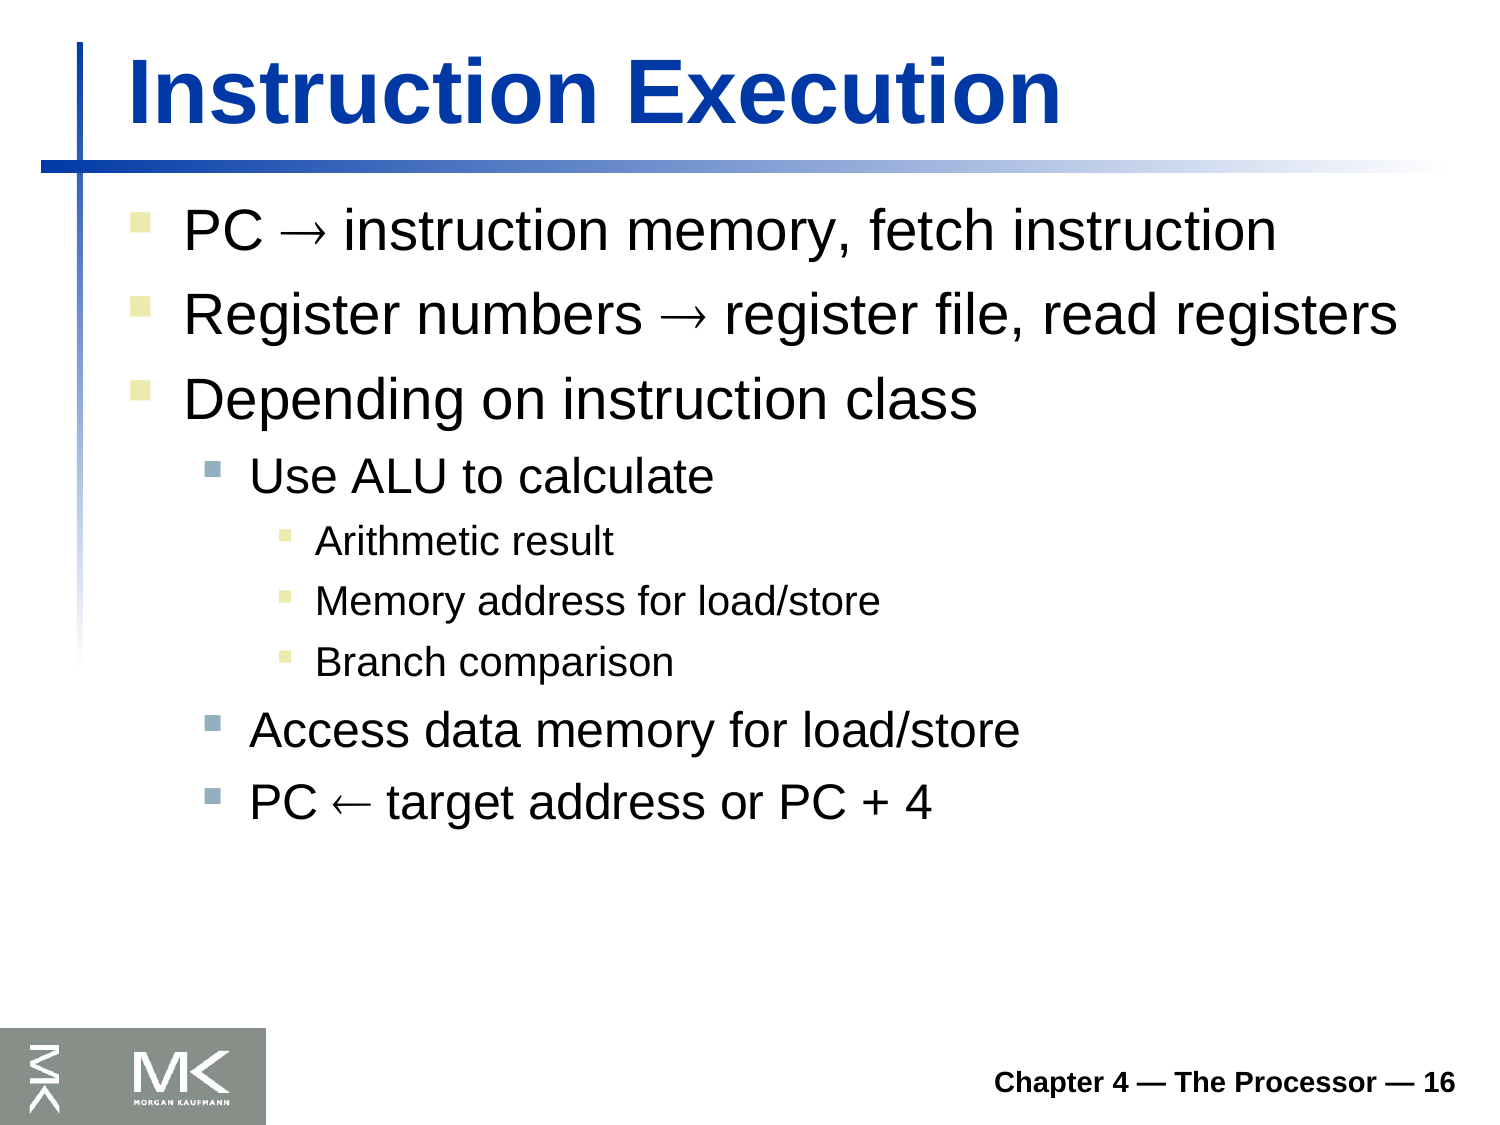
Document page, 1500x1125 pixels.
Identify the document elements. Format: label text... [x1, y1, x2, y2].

title Instruction Execution [112, 23, 1468, 149]
list PC  instruction memory, fetch instruction Register numbers  register file, read registers Depending on instruction class Use ALU to calculate Arithmetic result Memory address for load/store Branch comparison Access data memory for load/store PC  target address or PC + 4 [112, 184, 1469, 1024]
picture [0, 1028, 266, 1125]
text_box Chapter 4 — The Processor — <number> [277, 1046, 1471, 1106]
